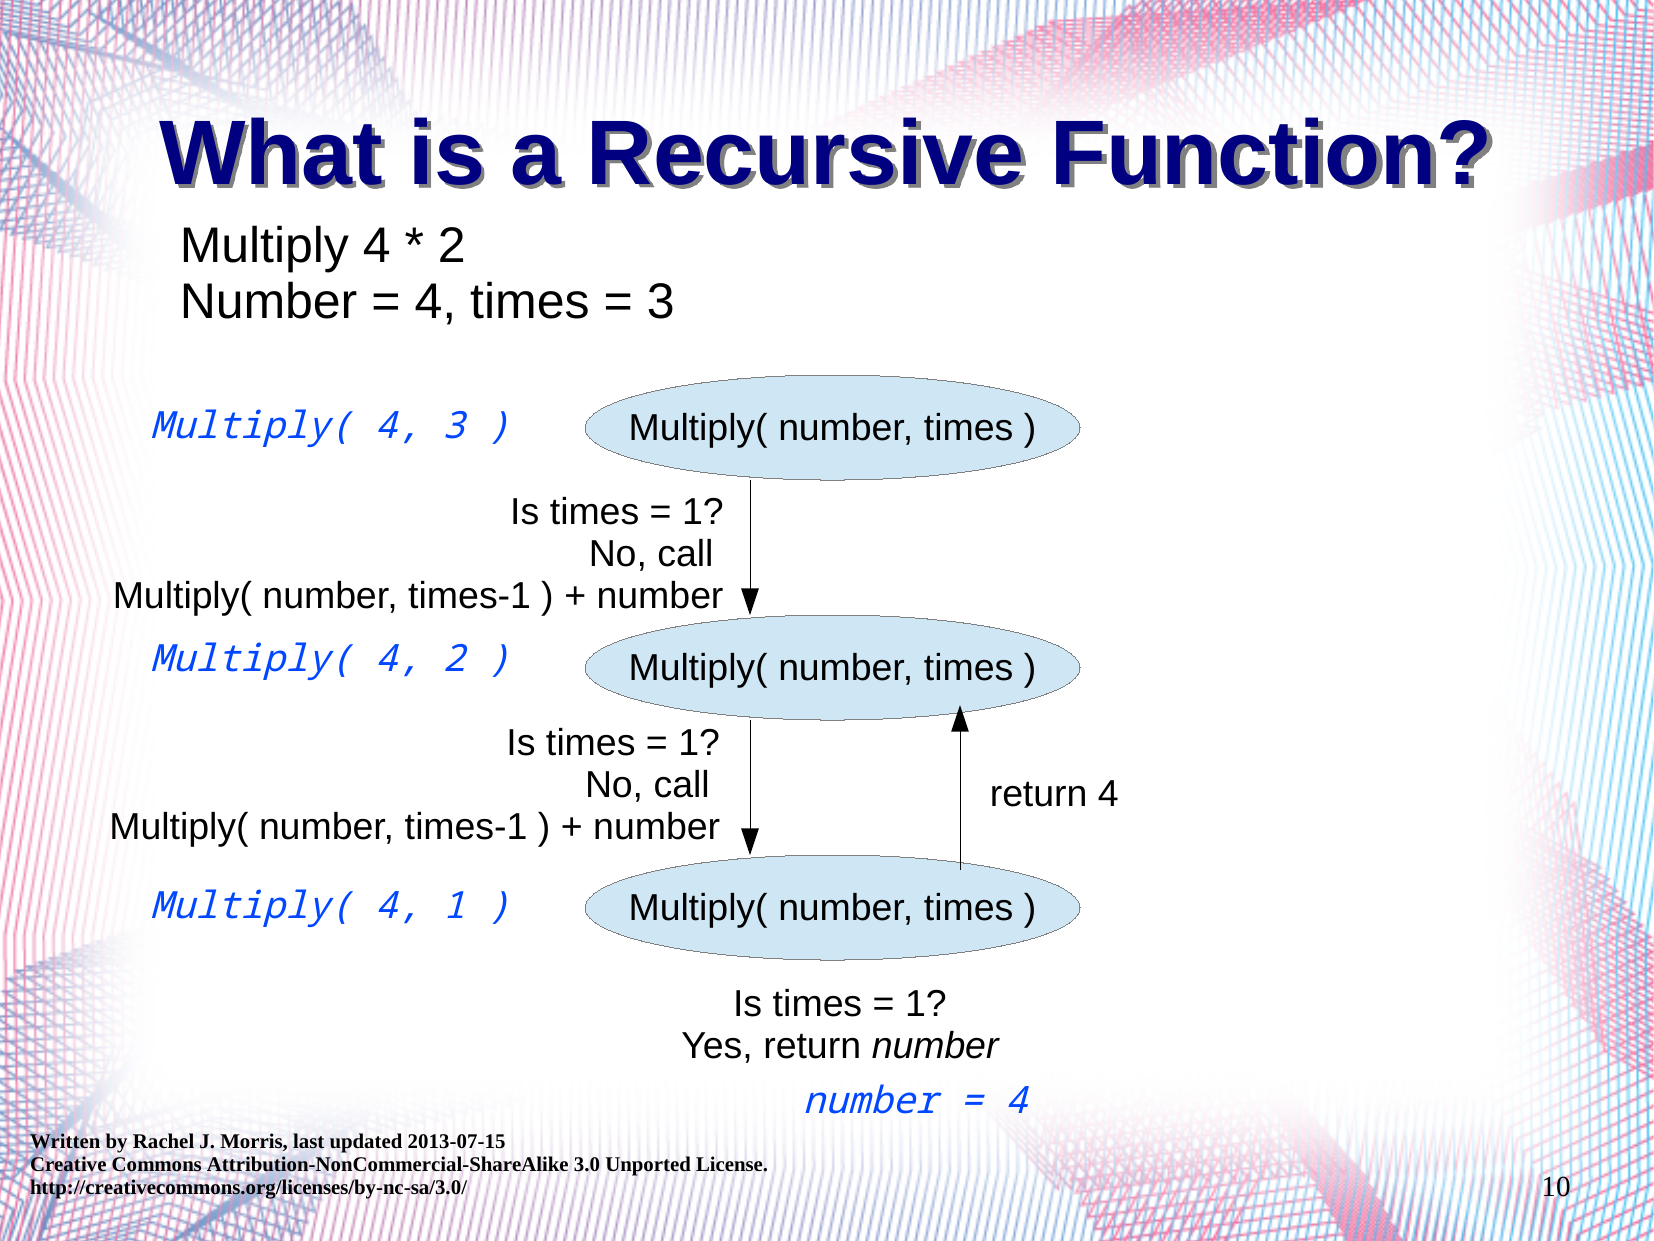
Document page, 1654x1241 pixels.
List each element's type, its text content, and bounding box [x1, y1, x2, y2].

text_box Is times = 1? No, call Multiply( number, times-1 ) + number [0, 714, 736, 856]
text_box Multiply( number, times ) [585, 855, 1081, 961]
picture [0, 624, 708, 714]
picture [0, 0, 1654, 1241]
title What is a Recursive Function? [82, 49, 1571, 257]
text_box Multiply( 4, 1 ) [105, 871, 556, 931]
text_box Multiply( 4, 2 ) [105, 623, 556, 683]
text_box return 4 [975, 765, 1171, 822]
text_box number = 4 [690, 1066, 1141, 1126]
text_box Multiply( 4, 3 ) [105, 391, 556, 451]
text_box Multiply 4 * 2 Number = 4, times = 3 [165, 210, 706, 337]
text_box Multiply( number, times ) [585, 375, 1081, 481]
text_box Multiply( number, times ) [585, 615, 1081, 721]
text_box Is times = 1? Yes, return number [660, 975, 1021, 1074]
text_box Is times = 1? No, call Multiply( number, times-1 ) + number [0, 483, 739, 624]
